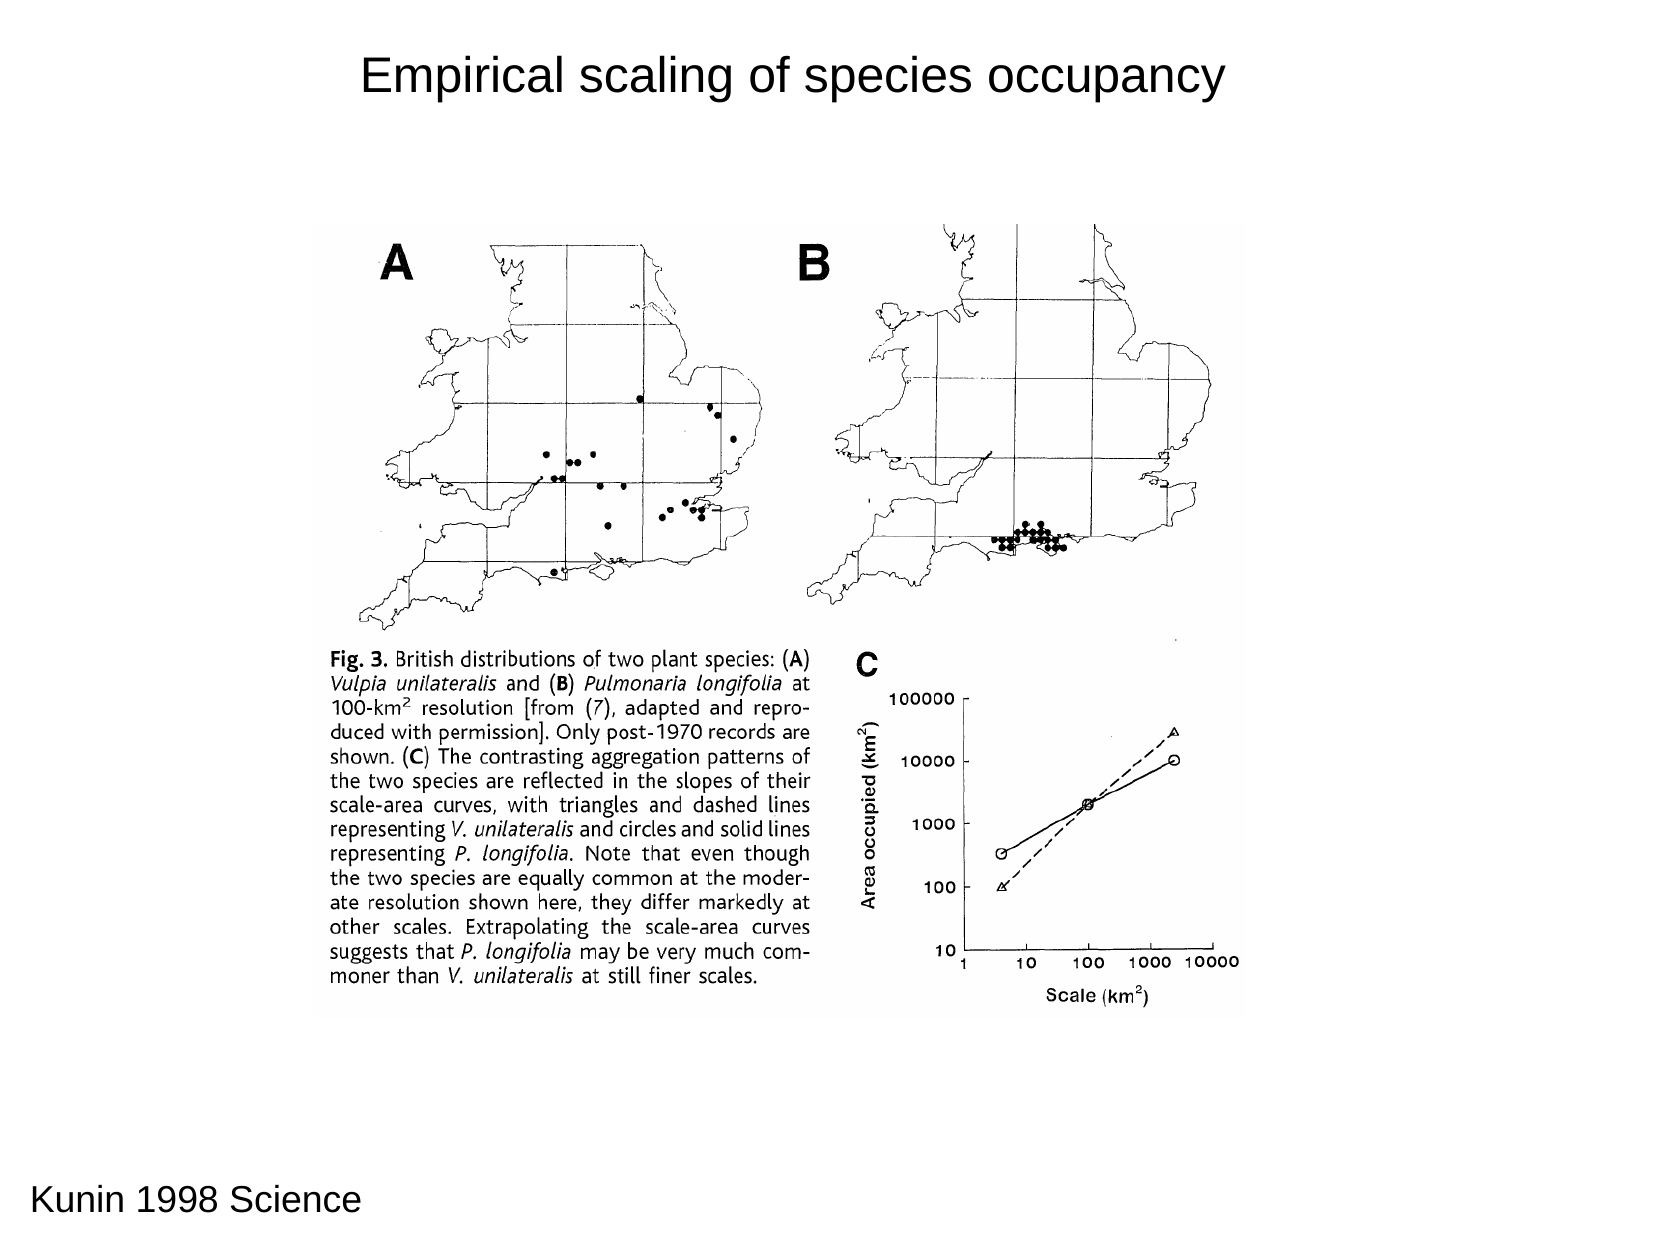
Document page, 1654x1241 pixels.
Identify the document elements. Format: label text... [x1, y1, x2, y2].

picture [313, 224, 1246, 1019]
text_box Empirical scaling of species occupancy [345, 40, 1351, 121]
text_box Kunin 1998 Science [15, 1170, 1021, 1241]
